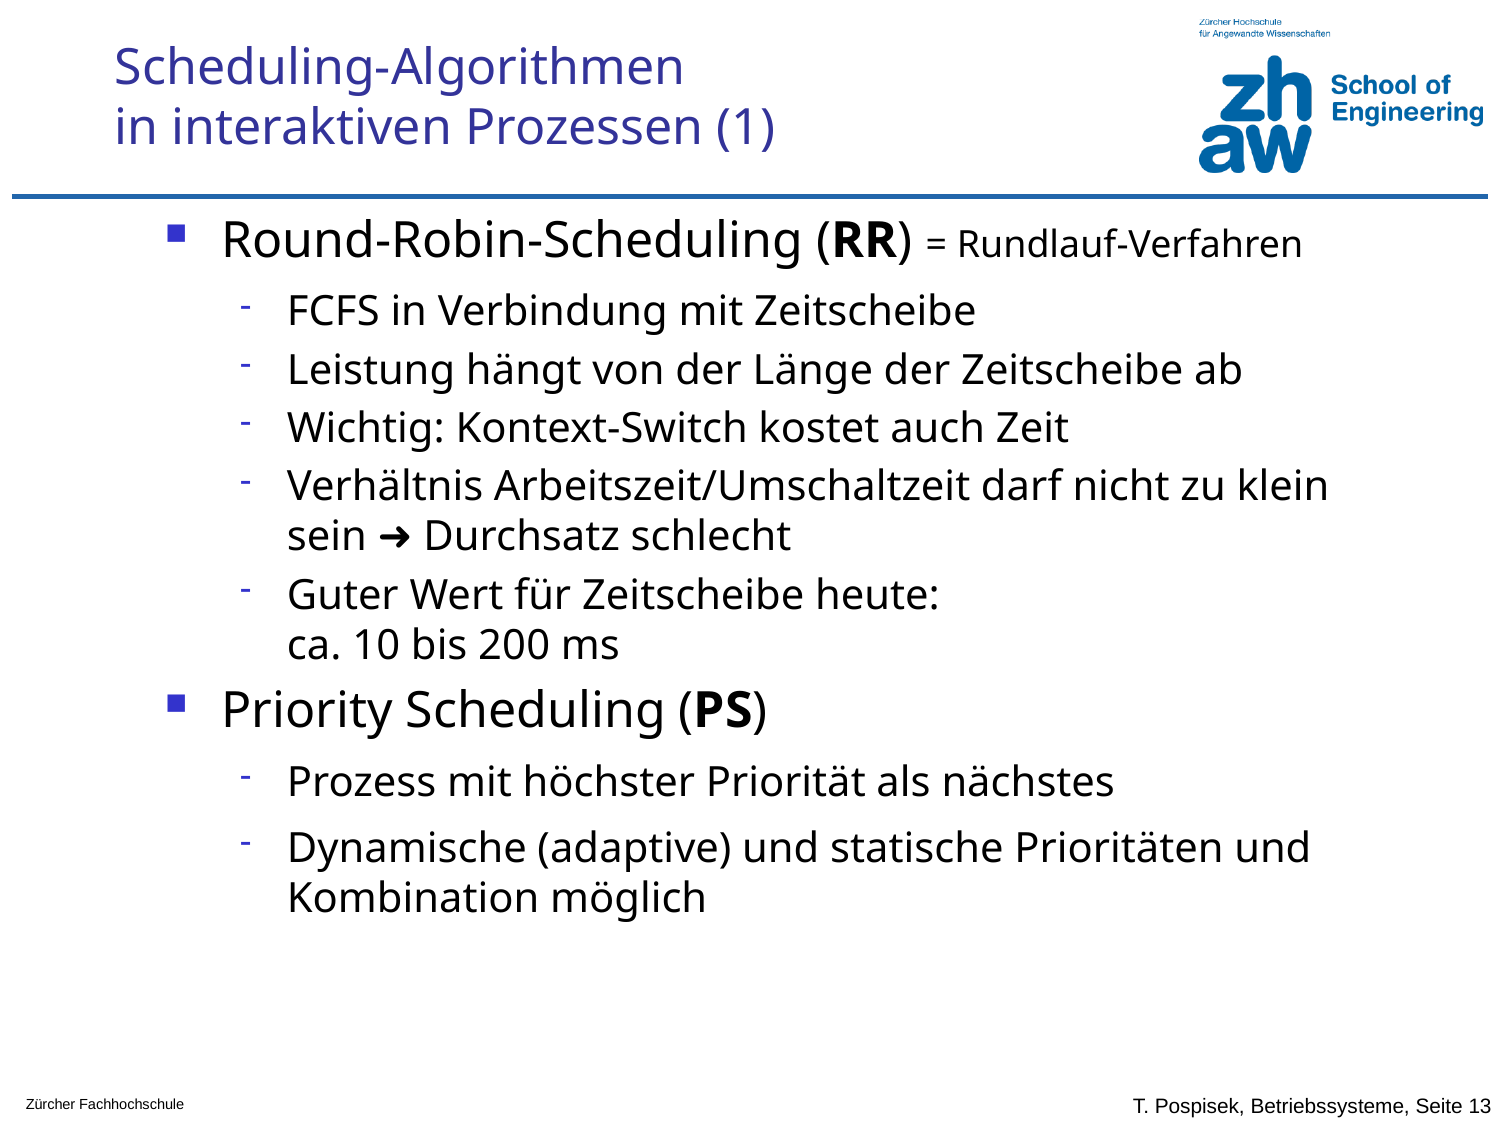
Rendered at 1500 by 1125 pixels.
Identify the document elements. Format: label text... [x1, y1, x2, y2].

title Scheduling-Algorithmen in interaktiven Prozessen (1) [99, 50, 1134, 163]
picture [1199, 19, 1483, 173]
list Round-Robin-Scheduling (RR) = Rundlauf-Verfahren FCFS in Verbindung mit Zeitscheibe Leistung hängt von der Länge der Zeitscheibe ab Wichtig: Kontext-Switch kostet auch Zeit Verhältnis Arbeitszeit/Umschaltzeit darf nicht zu klein sein ➜ Durchsatz schlecht Guter Wert für Zeitscheibe heute: ca. 10 bis 200 ms Priority Scheduling (PS) Prozess mit höchster Priorität als nächstes Dynamische (adaptive) und statische Prioritäten und Kombination möglich [150, 200, 1363, 1000]
